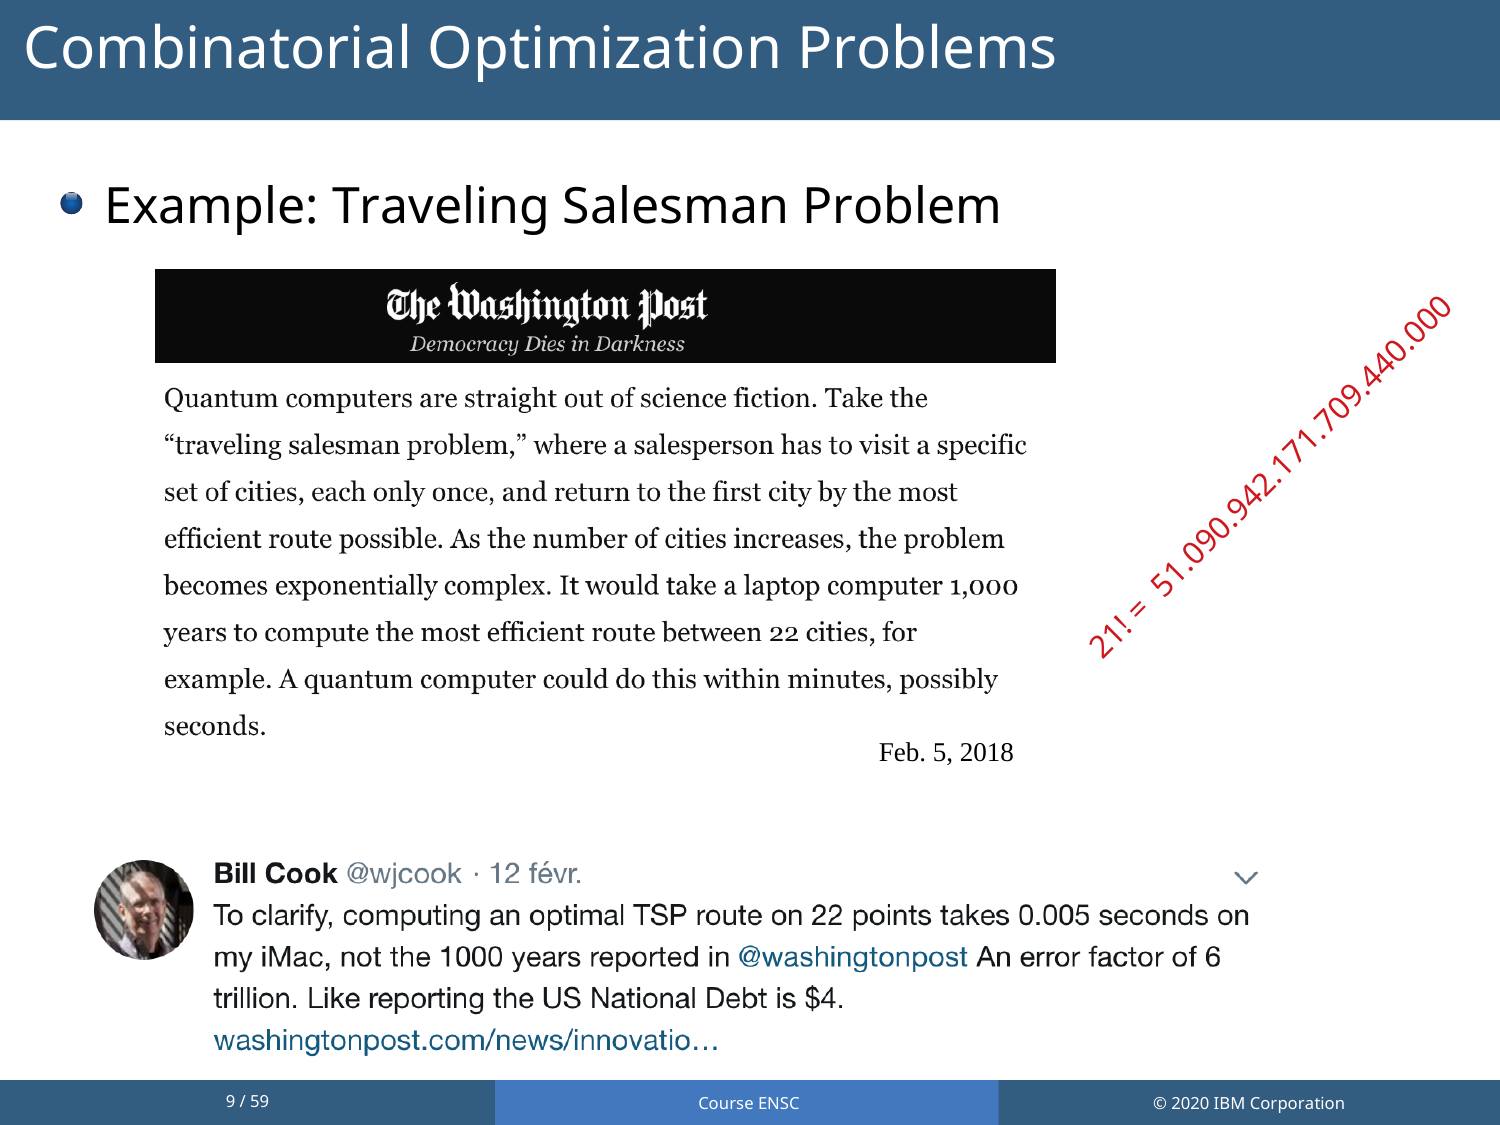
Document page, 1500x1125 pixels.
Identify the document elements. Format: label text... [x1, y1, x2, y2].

picture [152, 371, 1053, 750]
text_box Feb. 5, 2018 [864, 726, 1029, 775]
text_box 21! = 51.090.942.171.709.440.000 [1064, 214, 1500, 699]
title Combinatorial Optimization Problems [0, 0, 1500, 121]
picture [155, 269, 1056, 363]
list Example: Traveling Salesman Problem [45, 165, 1441, 300]
picture [77, 843, 1278, 1066]
